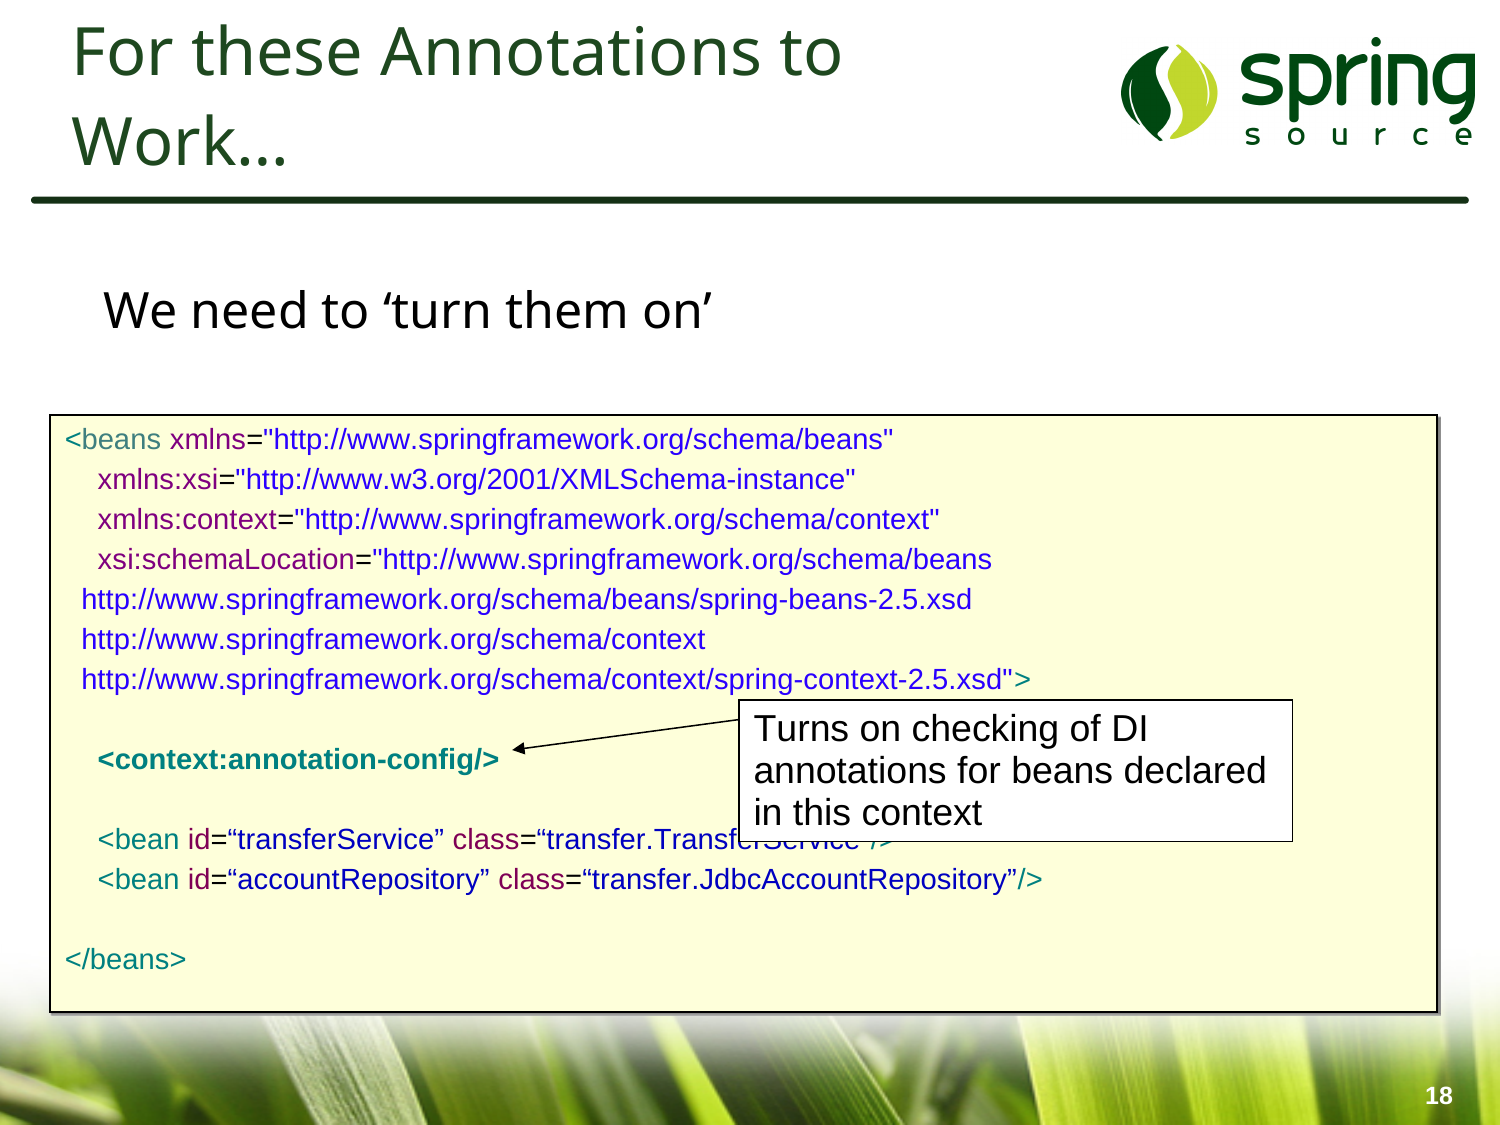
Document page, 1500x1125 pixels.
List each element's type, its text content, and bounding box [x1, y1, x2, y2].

text_box <beans xmlns="http://www.springframework.org/schema/beans" xmlns:xsi="http://www.w3.org/2001/XMLSchema-instance" xmlns:context="http://www.springframework.org/schema/context" xsi:schemaLocation="http://www.springframework.org/schema/beans http://www.springframework.org/schema/beans/spring-beans-2.5.xsd http://www.springframework.org/schema/context http://www.springframework.org/schema/context/spring-context-2.5.xsd"> <context:annotation-config/> <bean id=“transferService” class=“transfer.TransferService”/> <bean id=“accountRepository” class=“transfer.JdbcAccountRepository”/> </beans> [49, 415, 1438, 1013]
list We need to ‘turn them on’ [103, 275, 1394, 938]
picture [0, 944, 1500, 1125]
picture [1121, 37, 1475, 145]
title For these Annotations to Work… [56, 0, 1089, 190]
